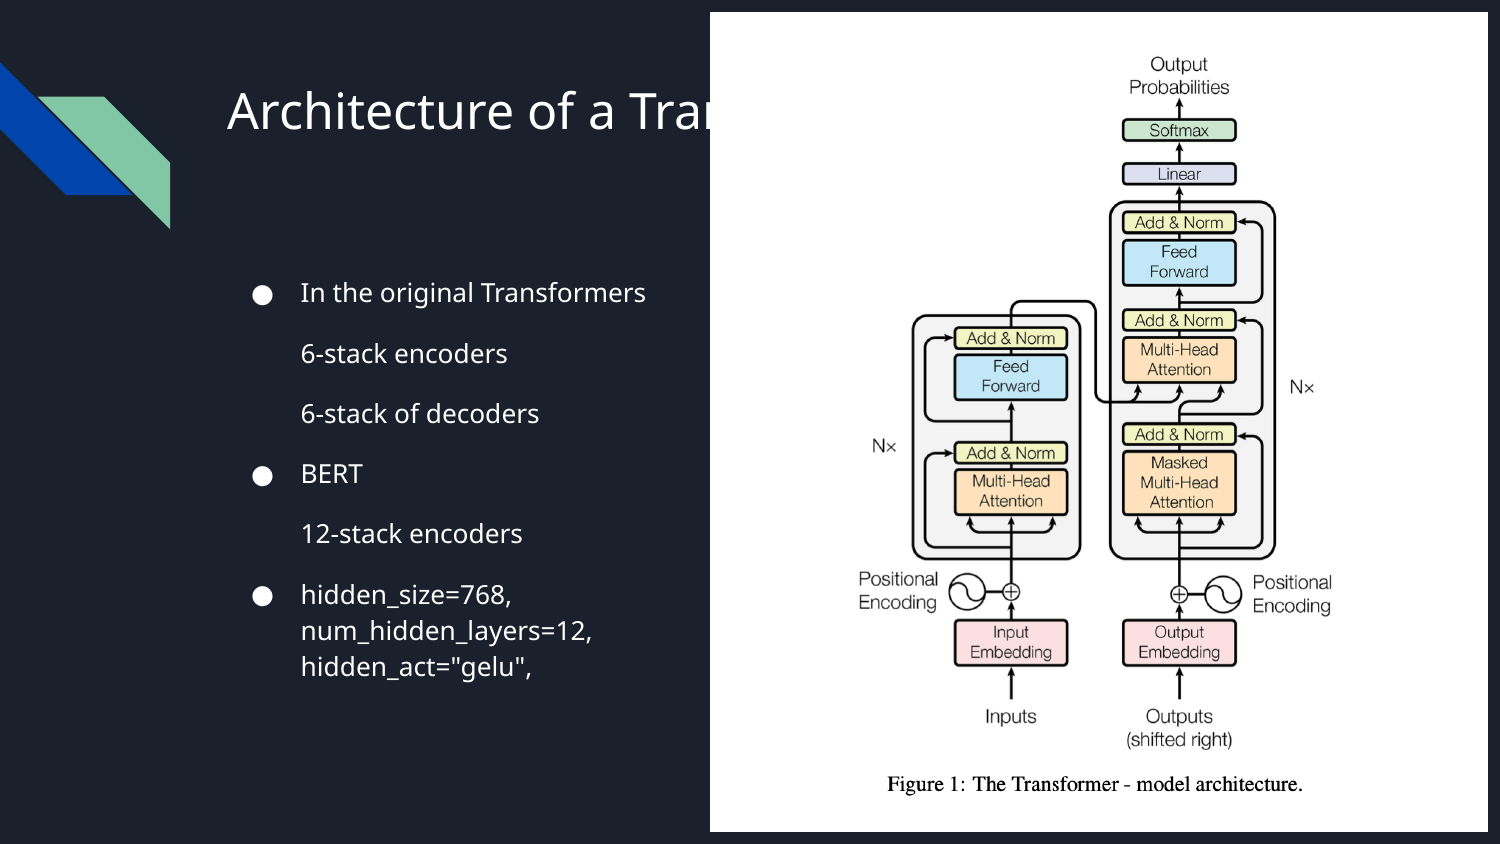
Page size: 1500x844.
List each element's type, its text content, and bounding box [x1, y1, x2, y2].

list In the original Transformers 6-stack encoders 6-stack of decoders BERT 12-stack encoders hidden_size=768, num_hidden_layers=12, hidden_act="gelu", [212, 257, 666, 735]
title Architecture of a Transformer model [212, 64, 710, 215]
picture [710, 12, 1488, 832]
